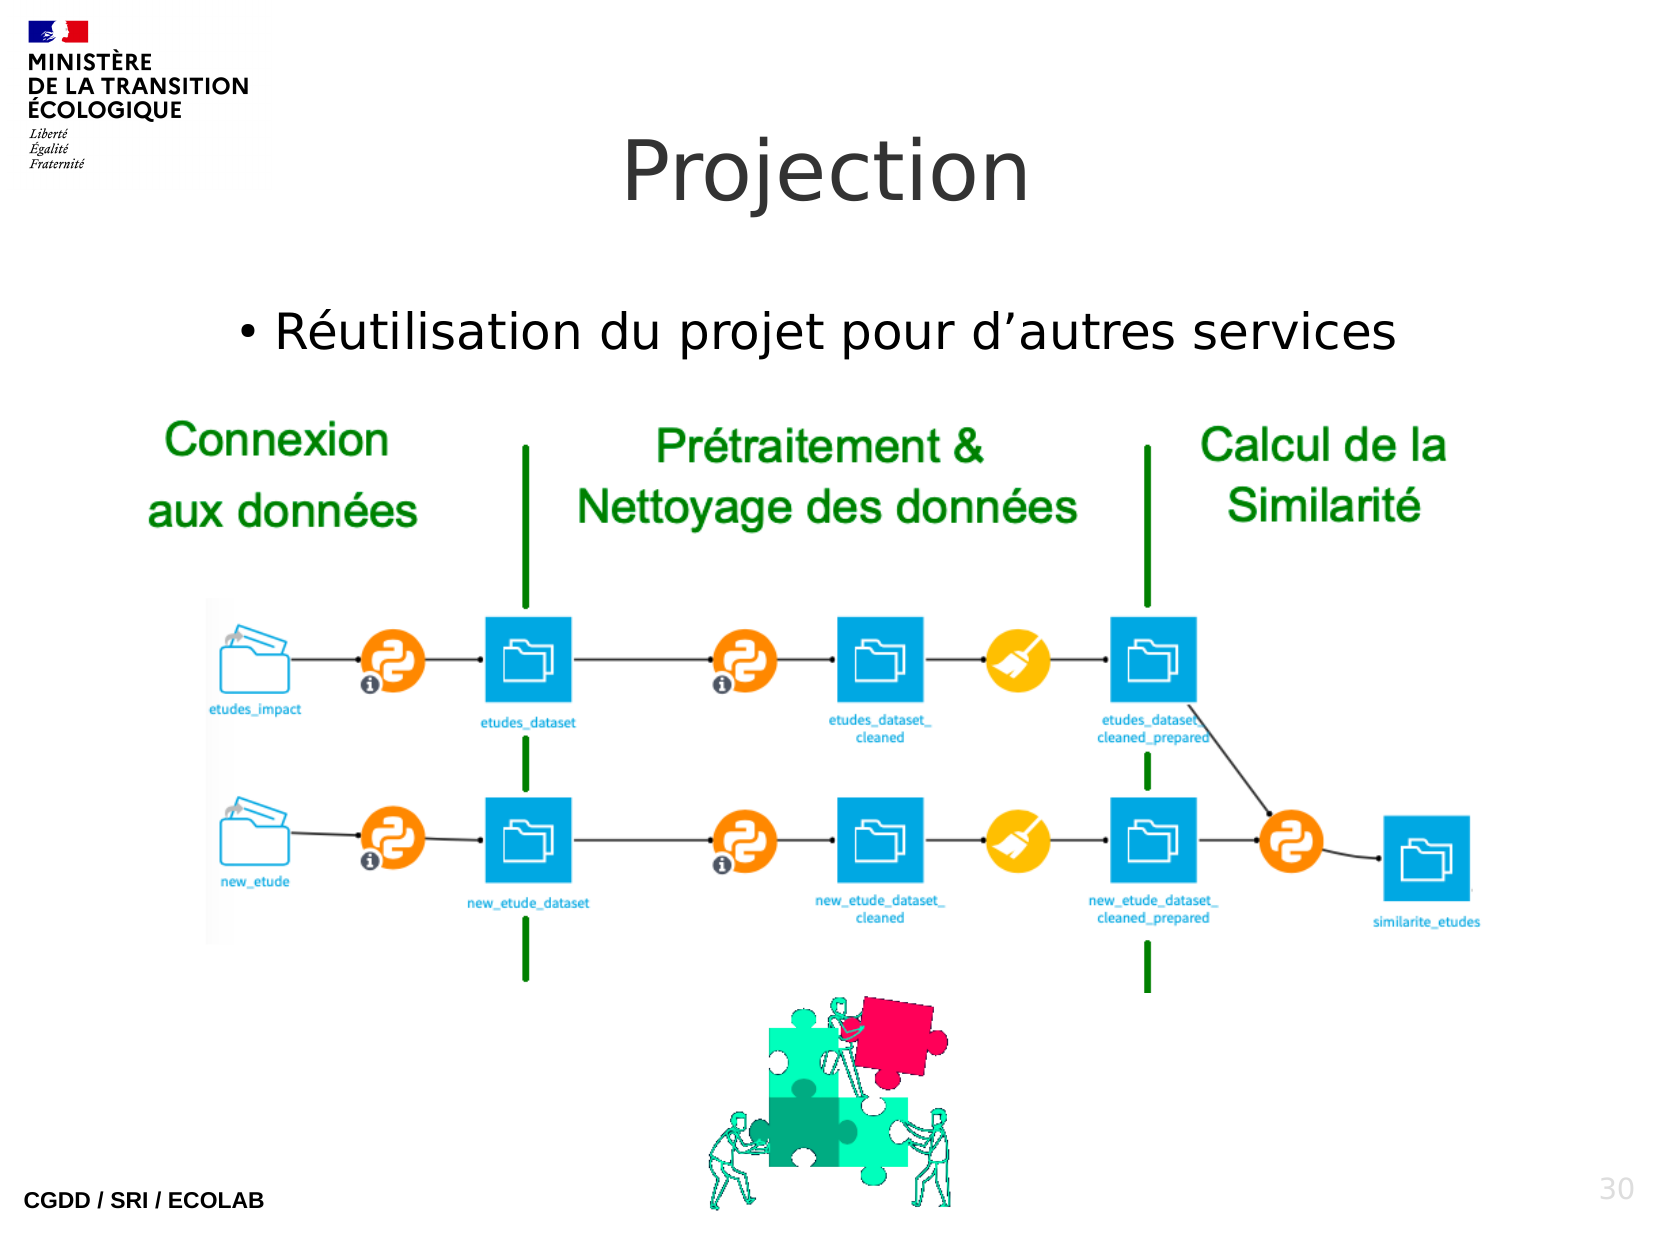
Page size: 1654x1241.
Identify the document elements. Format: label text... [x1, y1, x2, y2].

title Projection [114, 73, 1539, 271]
picture [7, 0, 272, 190]
text_box Réutilisation du projet pour d’autres services [224, 295, 1595, 369]
picture [141, 383, 1496, 1240]
